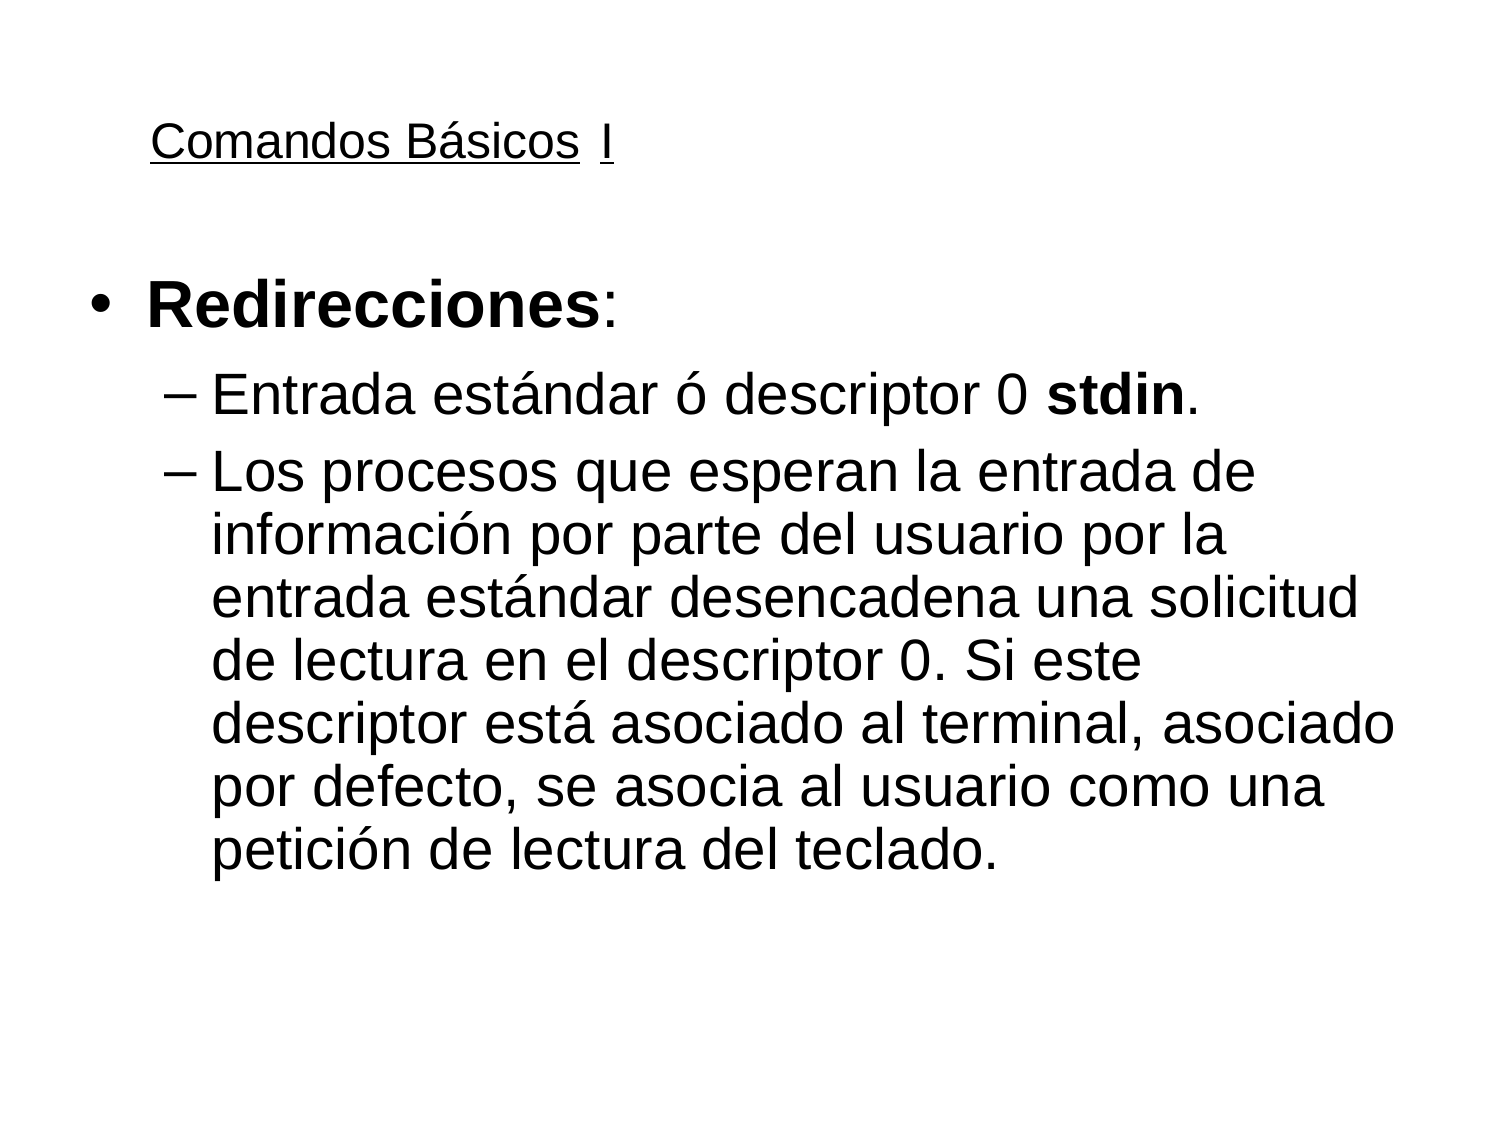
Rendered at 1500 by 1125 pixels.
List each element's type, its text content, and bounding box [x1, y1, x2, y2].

title Comandos Básicos I [75, 45, 1426, 233]
list Redirecciones: Entrada estándar ó descriptor 0 stdin. Los procesos que esperan la entrada de información por parte del usuario por la entrada estándar desencadena una solicitud de lectura en el descriptor 0. Si este descriptor está asociado al terminal, asociado por defecto, se asocia al usuario como una petición de lectura del teclado. [75, 262, 1426, 1059]
